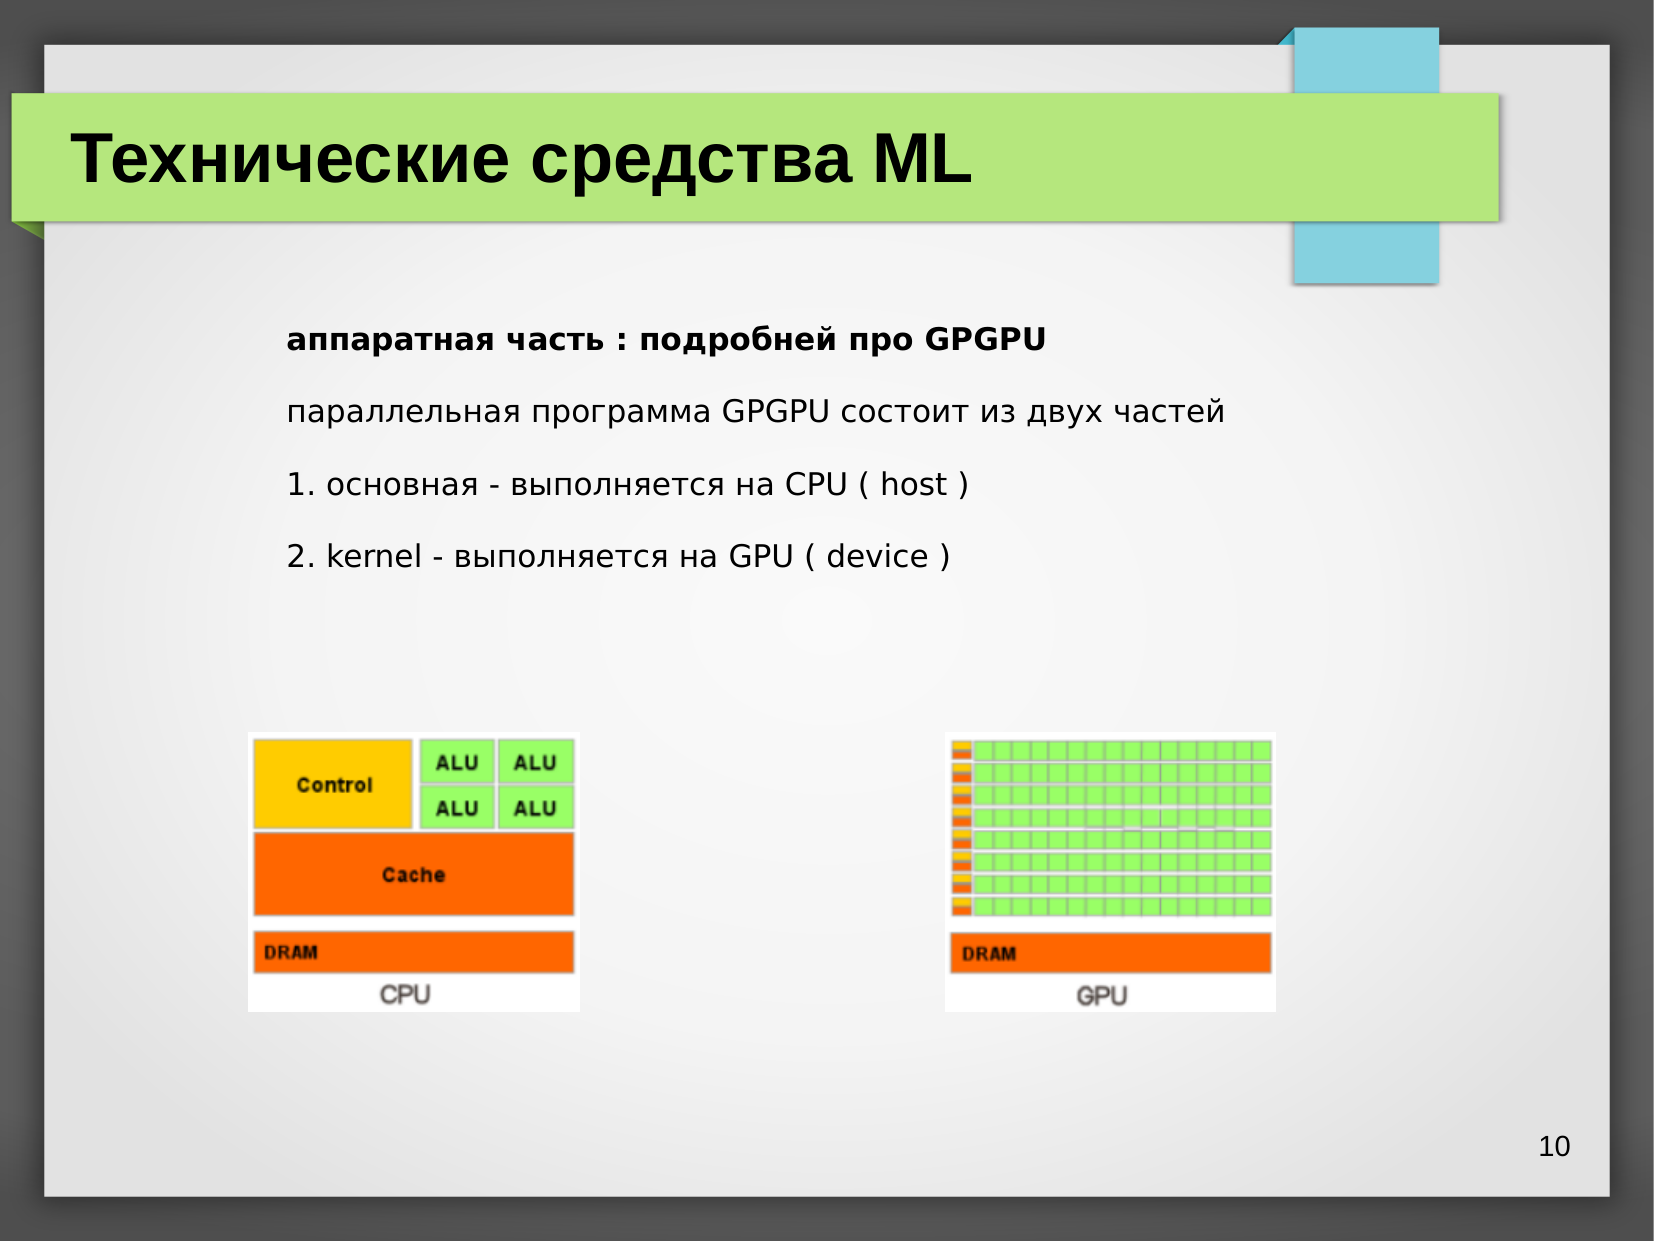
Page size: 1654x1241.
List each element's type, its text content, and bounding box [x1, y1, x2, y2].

title Технические средства ML [70, 118, 1205, 199]
text_box аппаратная часть : подробней про GPGPU параллельная программа GPGPU состоит из двух частей 1. основная - выполняется на CPU ( host ) 2. kernel - выполняется на GPU ( device ) [271, 313, 1264, 590]
picture [0, 0, 1654, 1241]
